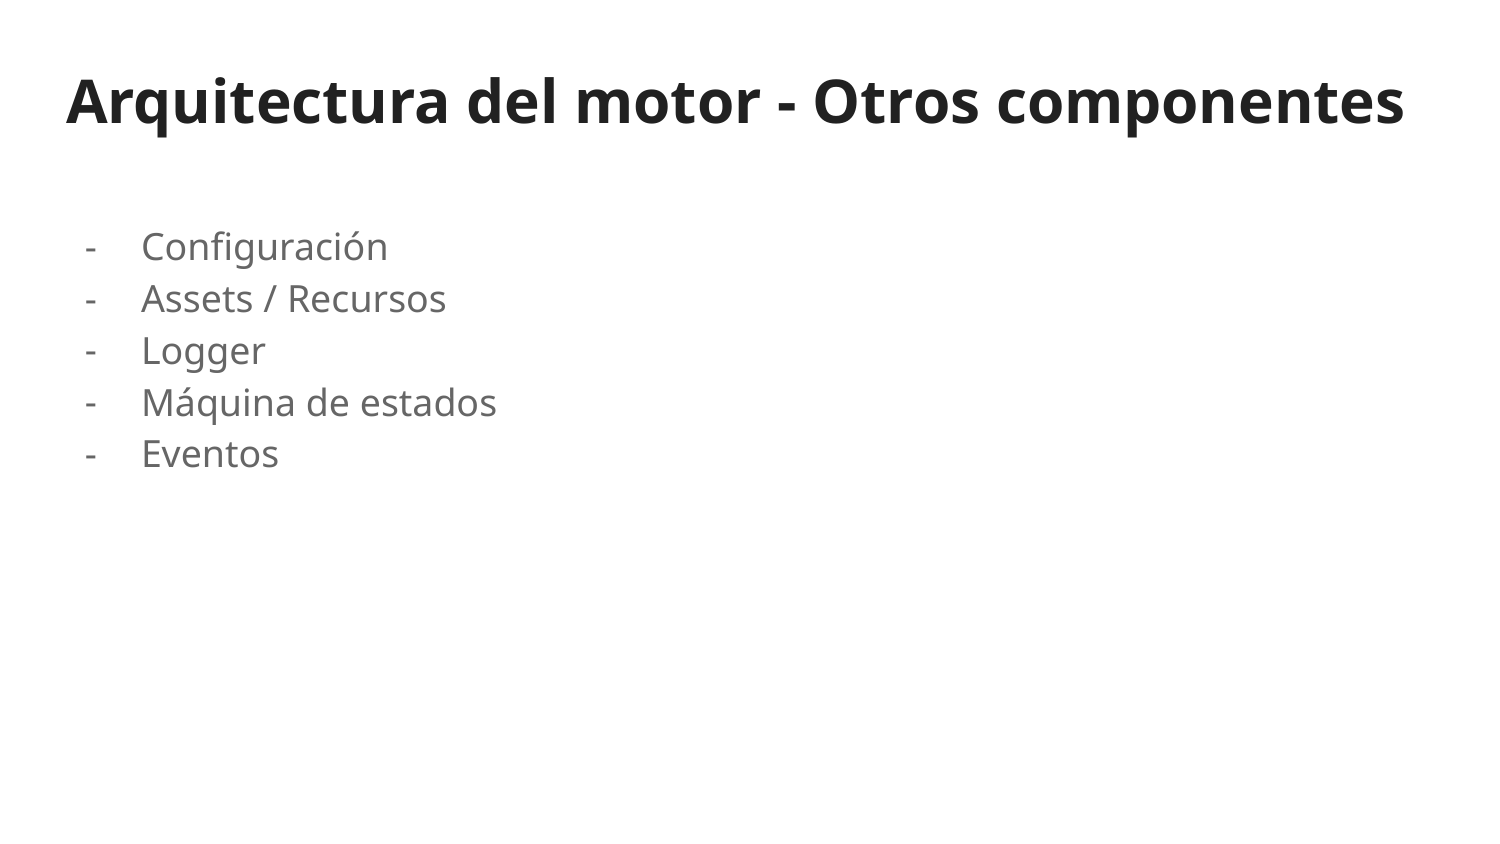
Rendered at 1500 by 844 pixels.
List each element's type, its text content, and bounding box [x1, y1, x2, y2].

title Arquitectura del motor - Otros componentes [51, 48, 1449, 180]
list Configuración Assets / Recursos Logger Máquina de estados Eventos [51, 201, 1449, 750]
